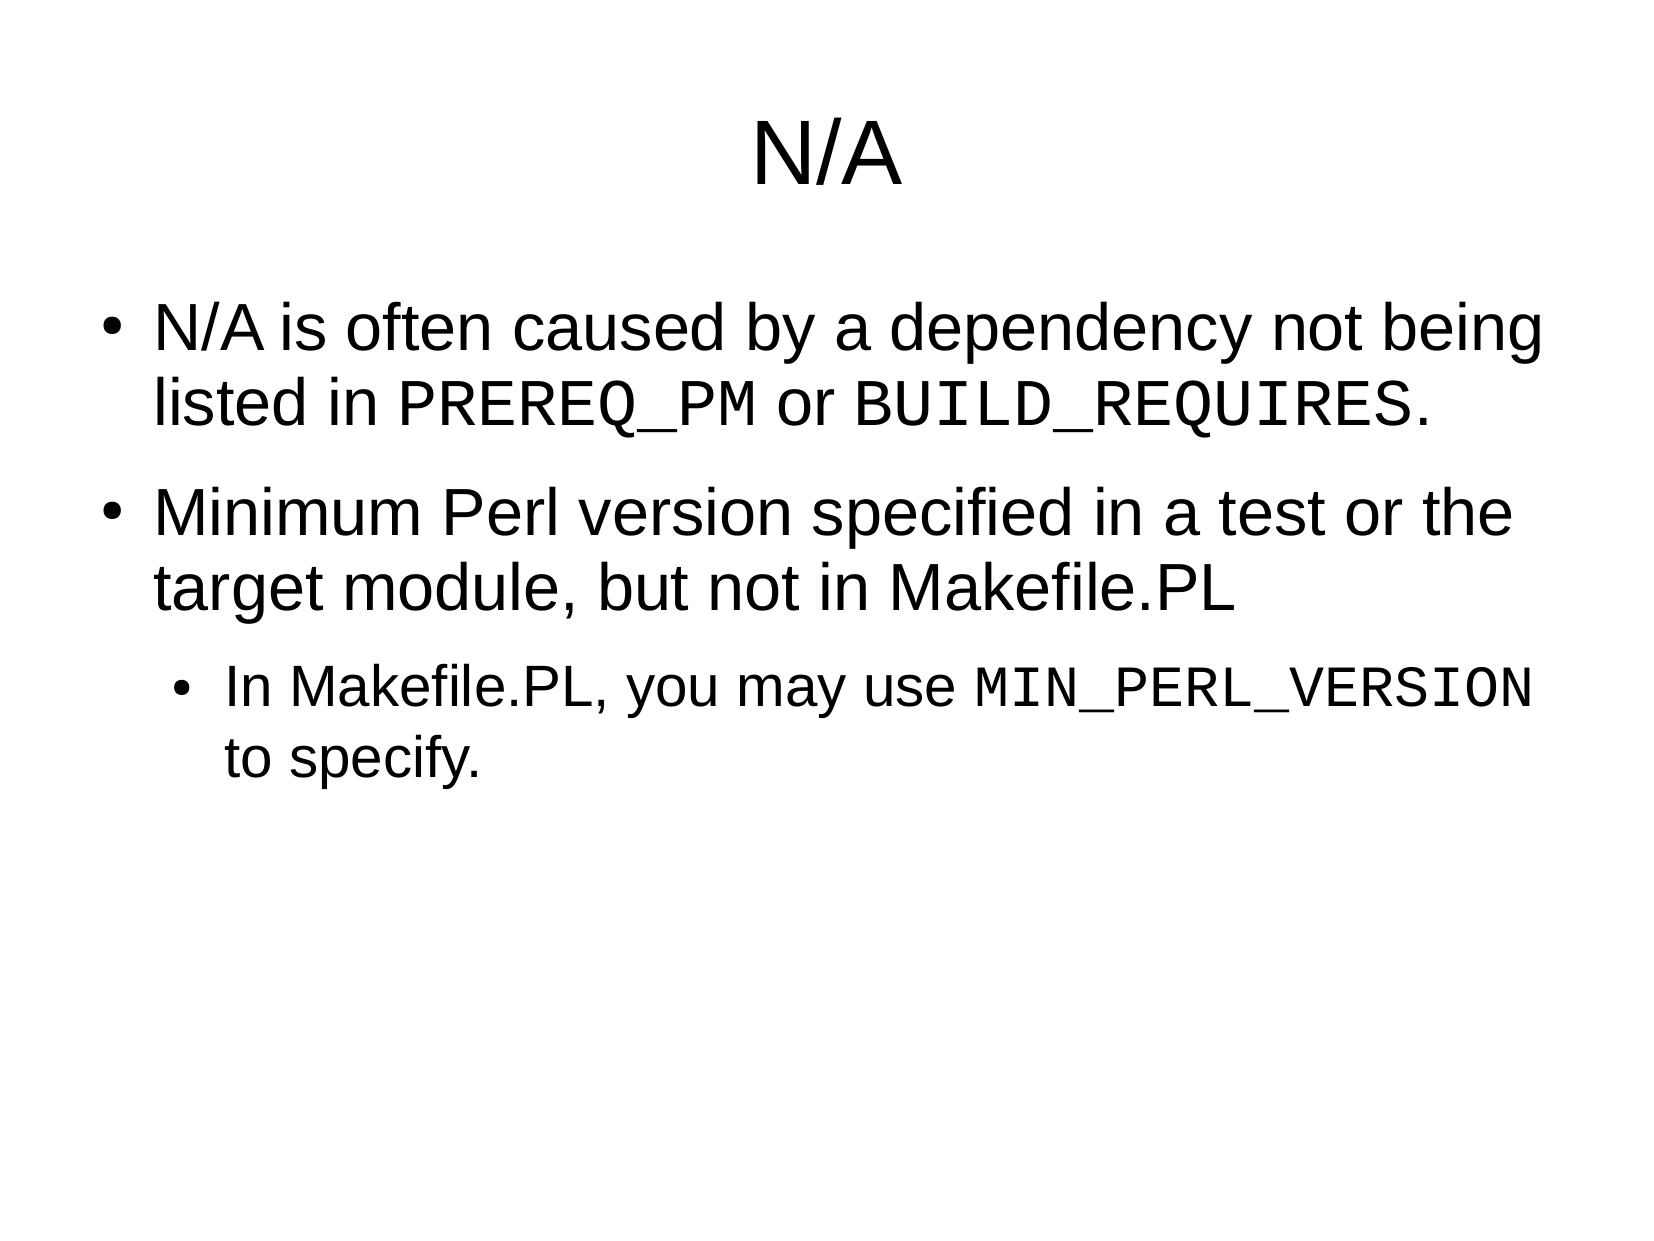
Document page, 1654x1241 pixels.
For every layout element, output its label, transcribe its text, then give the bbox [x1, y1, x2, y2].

list N/A is often caused by a dependency not being listed in PREREQ_PM or BUILD_REQUIRES. Minimum Perl version specified in a test or the target module, but not in Makefile.PL In Makefile.PL, you may use MIN_PERL_VERSION to specify. [82, 290, 1571, 1109]
title N/A [82, 49, 1571, 257]
